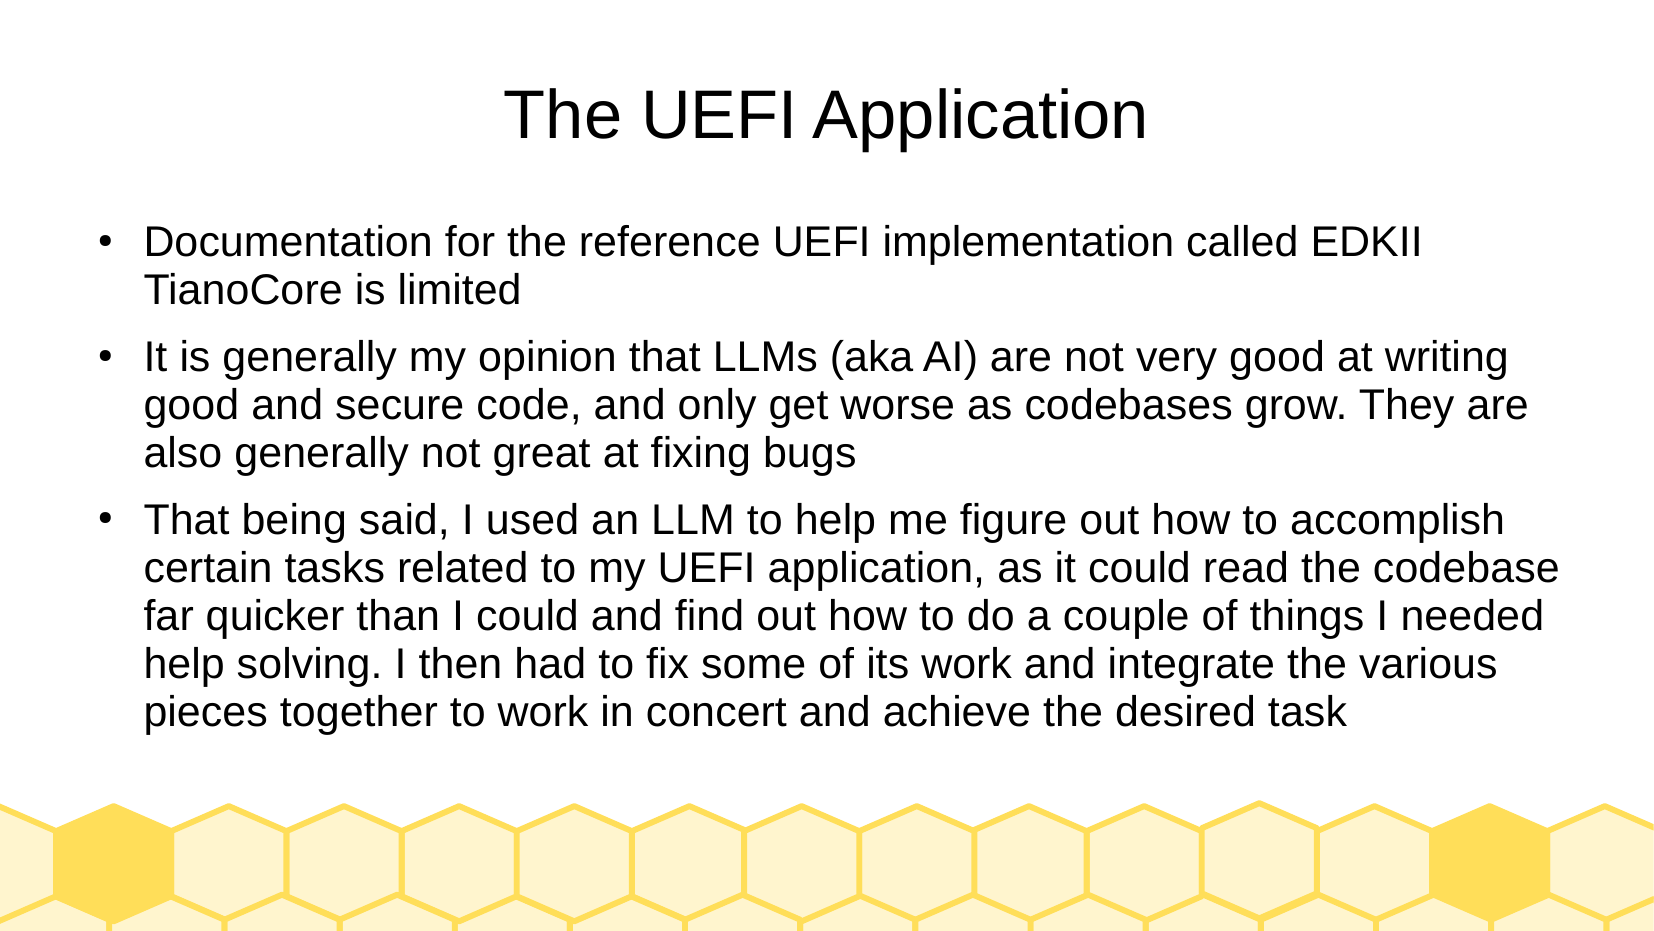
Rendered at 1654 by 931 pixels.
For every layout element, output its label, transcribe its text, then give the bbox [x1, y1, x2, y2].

list Documentation for the reference UEFI implementation called EDKII TianoCore is limited It is generally my opinion that LLMs (aka AI) are not very good at writing good and secure code, and only get worse as codebases grow. They are also generally not great at fixing bugs That being said, I used an LLM to help me figure out how to accomplish certain tasks related to my UEFI application, as it could read the codebase far quicker than I could and find out how to do a couple of things I needed help solving. I then had to fix some of its work and integrate the various pieces together to work in concert and achieve the desired task [82, 217, 1571, 758]
title The UEFI Application [82, 37, 1571, 193]
